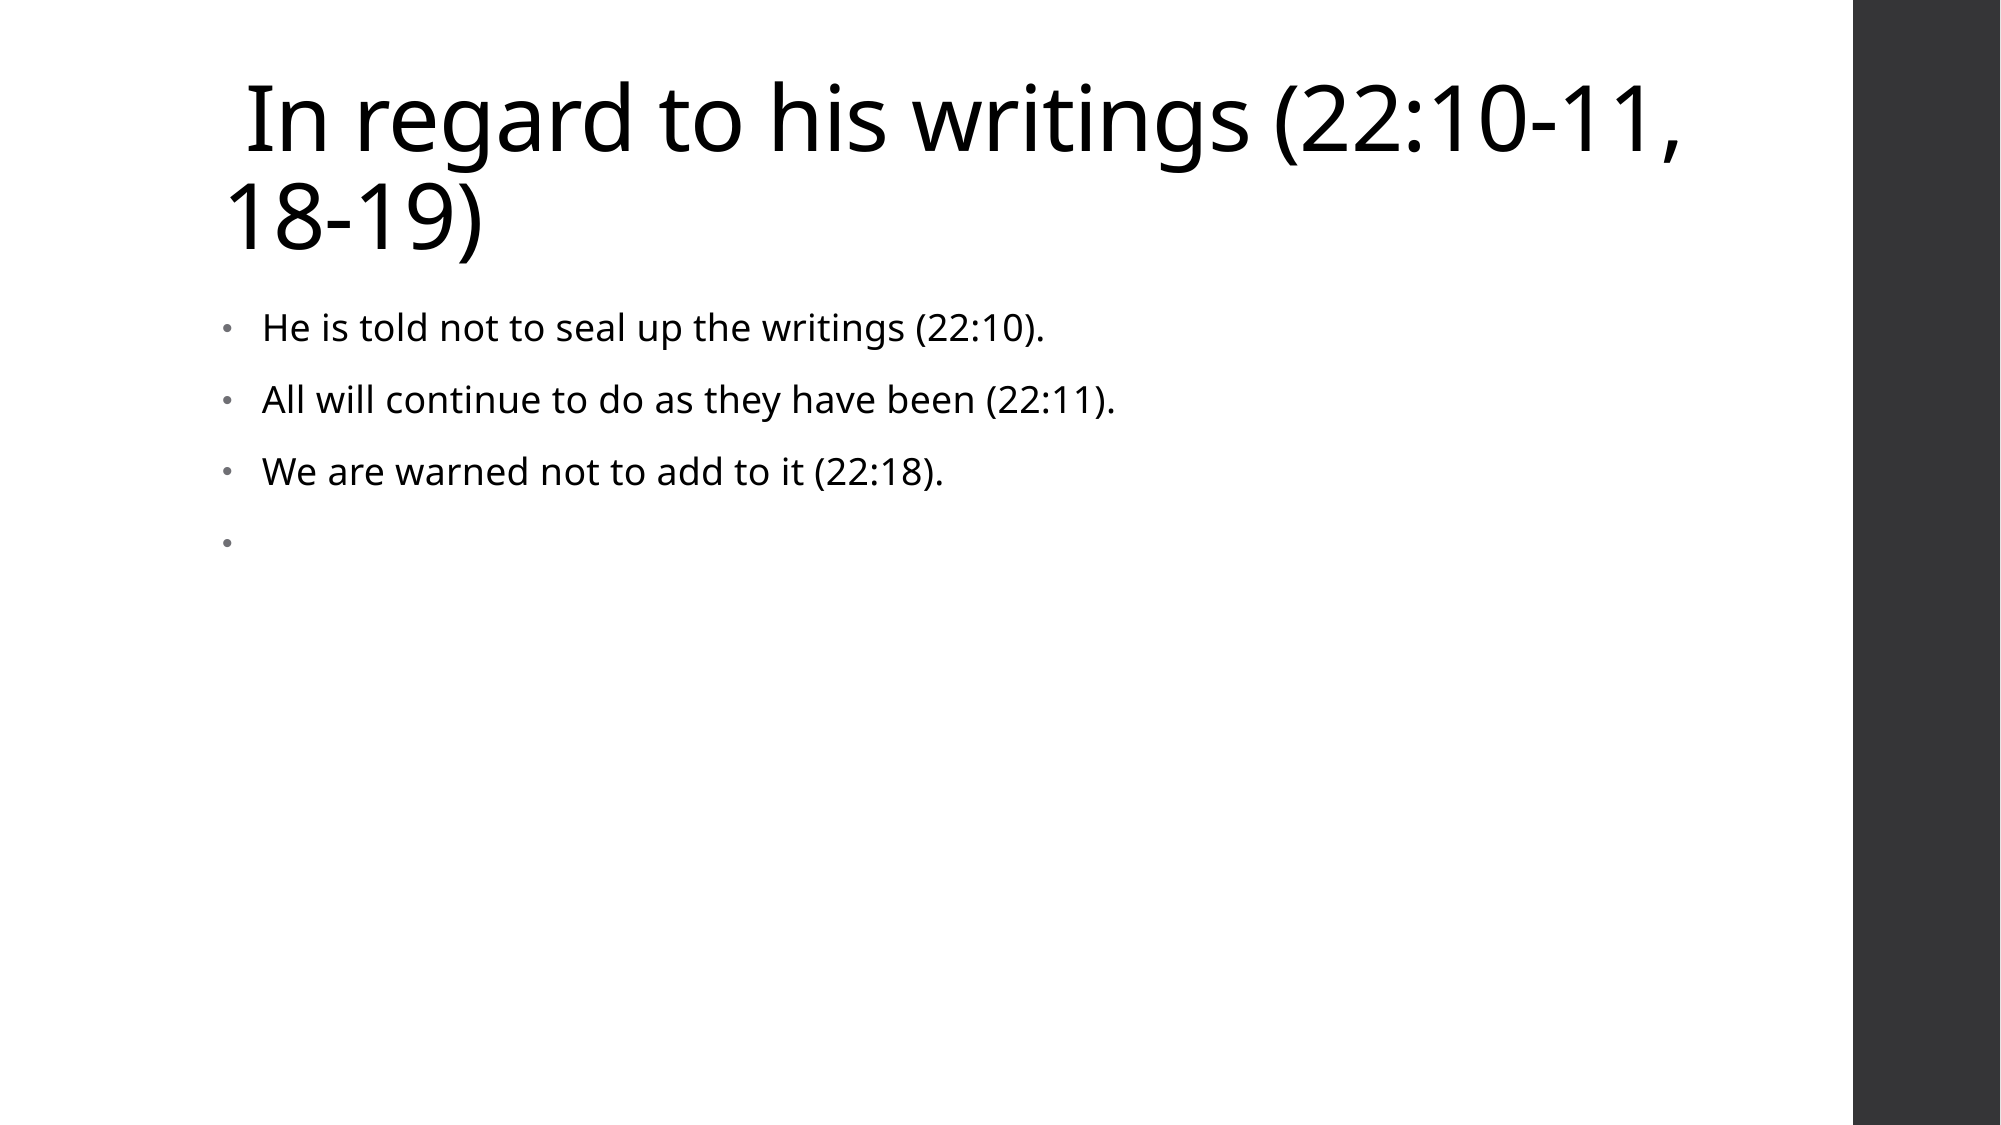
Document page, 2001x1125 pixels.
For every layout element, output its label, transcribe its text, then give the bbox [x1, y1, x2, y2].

title In regard to his writings (22:10-11, 18-19) [206, 60, 1797, 278]
list He is told not to seal up the writings (22:10). All will continue to do as they have been (22:11). We are warned not to add to it (22:18). [206, 299, 1617, 1014]
